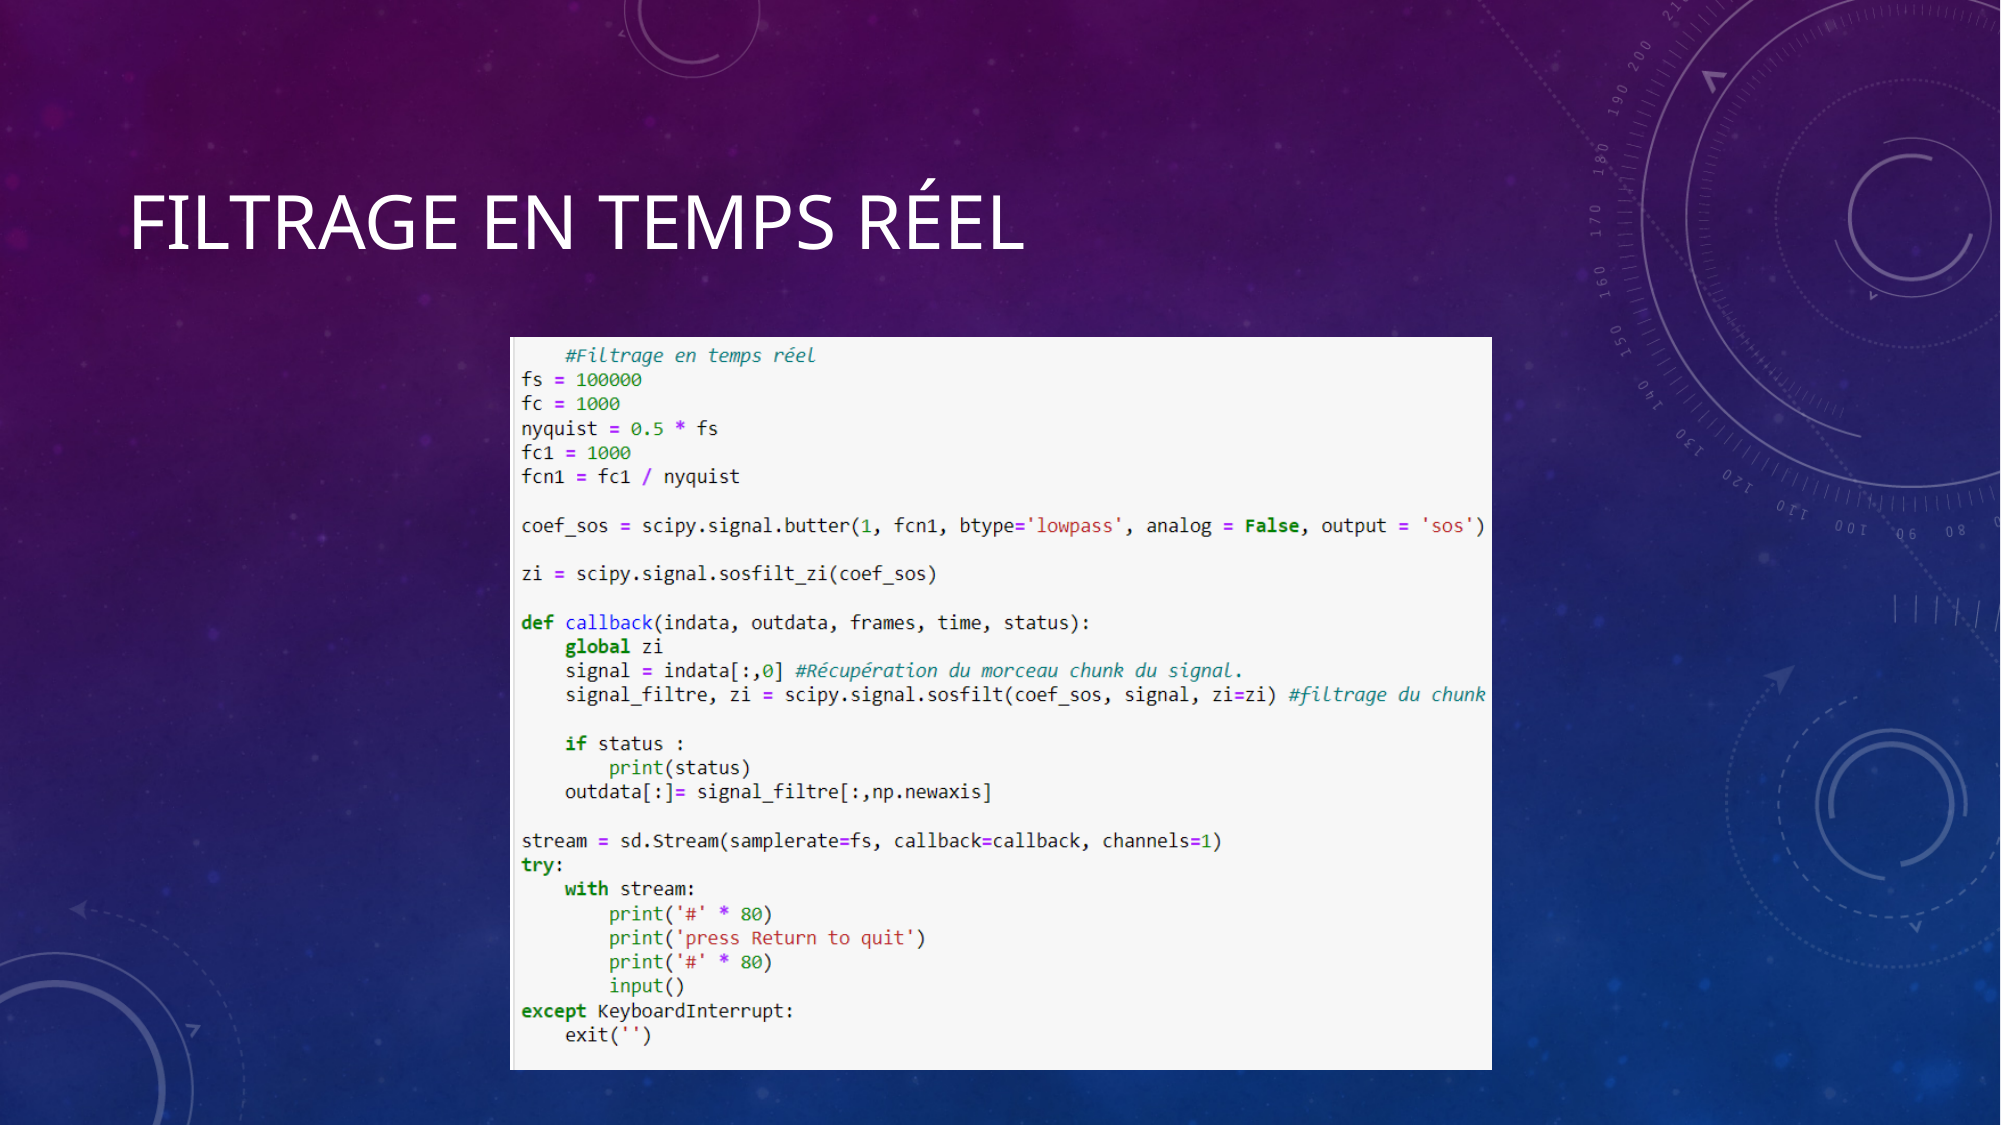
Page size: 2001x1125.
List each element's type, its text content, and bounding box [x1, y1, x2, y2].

title Filtrage en temps réel [112, 99, 1775, 339]
picture [510, 337, 1492, 1070]
